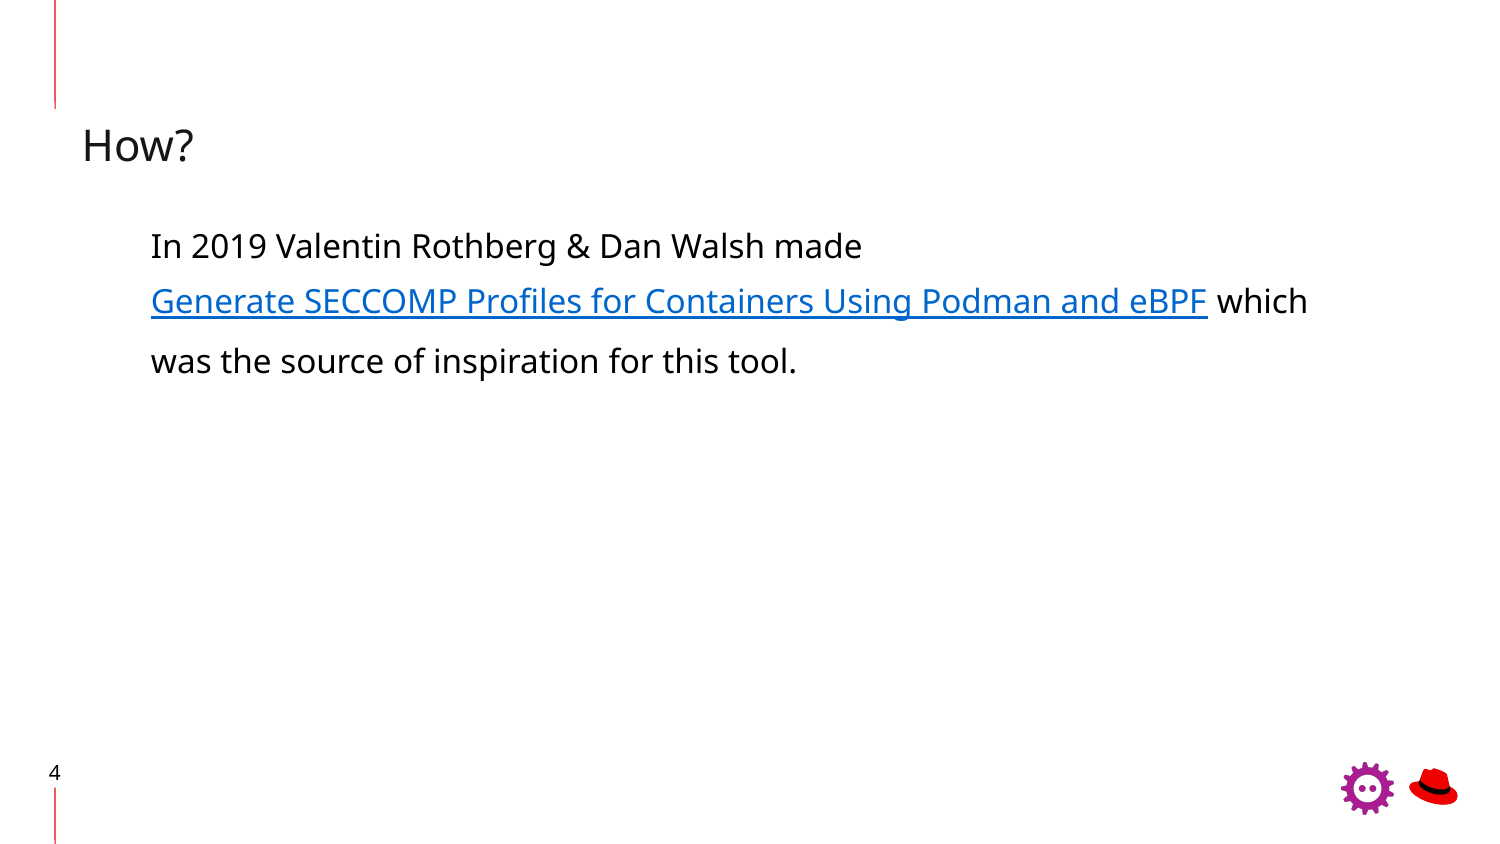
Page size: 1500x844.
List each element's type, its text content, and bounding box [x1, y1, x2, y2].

list In 2019 Valentin Rothberg & Dan Walsh made Generate SECCOMP Profiles for Containers Using Podman and eBPF which was the source of inspiration for this tool. [150, 210, 1350, 763]
title How? [81, 101, 1044, 153]
slide_number <number> [20, 774, 89, 788]
picture [1409, 768, 1458, 805]
picture [1341, 762, 1394, 815]
